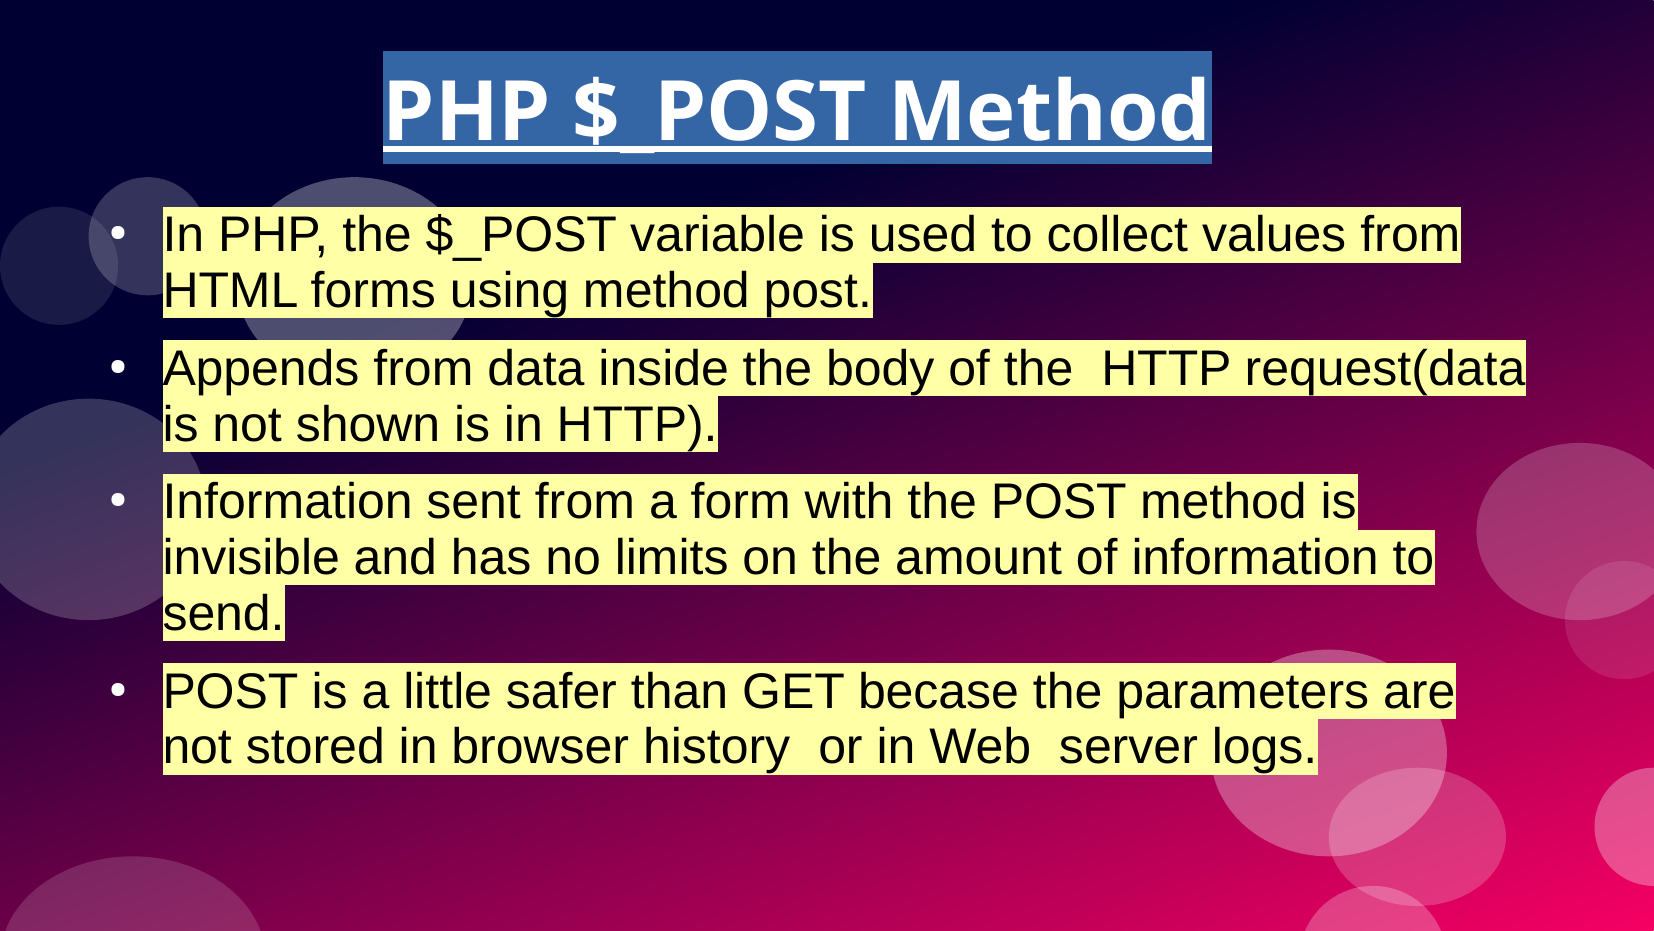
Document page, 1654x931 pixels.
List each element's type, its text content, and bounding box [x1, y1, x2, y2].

title PHP $_POST Method [59, 29, 1536, 187]
list In PHP, the $_POST variable is used to collect values from HTML forms using method post. Appends from data inside the body of the HTTP request(data is not shown is in HTTP). Information sent from a form with the POST method is invisible and has no limits on the amount of information to send. POST is a little safer than GET becase the parameters are not stored in browser history or in Web server logs. [91, 206, 1536, 857]
